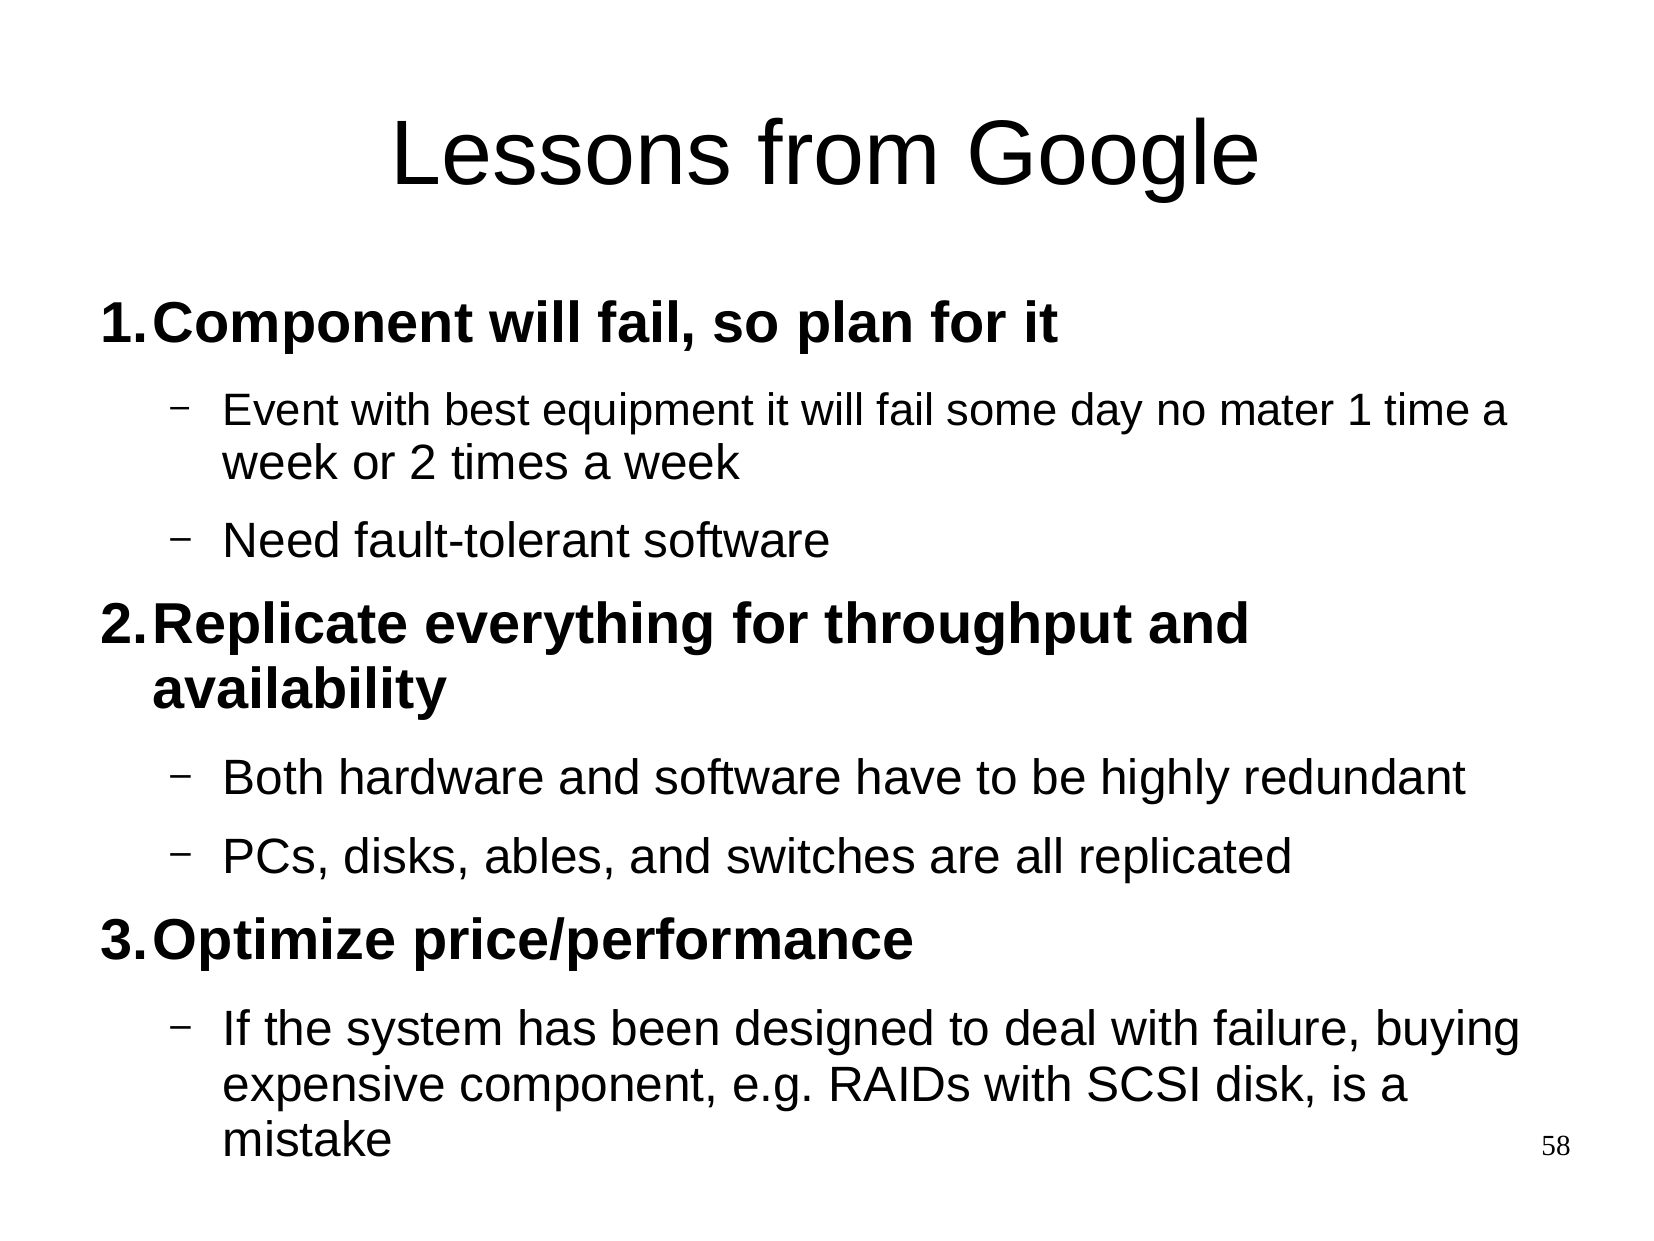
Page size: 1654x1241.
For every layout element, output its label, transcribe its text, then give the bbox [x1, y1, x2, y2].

title Lessons from Google [82, 49, 1571, 257]
list Component will fail, so plan for it Event with best equipment it will fail some day no mater 1 time a week or 2 times a week Need fault-tolerant software Replicate everything for throughput and availability Both hardware and software have to be highly redundant PCs, disks, ables, and switches are all replicated Optimize price/performance If the system has been designed to deal with failure, buying expensive component, e.g. RAIDs with SCSI disk, is a mistake [82, 290, 1538, 1171]
